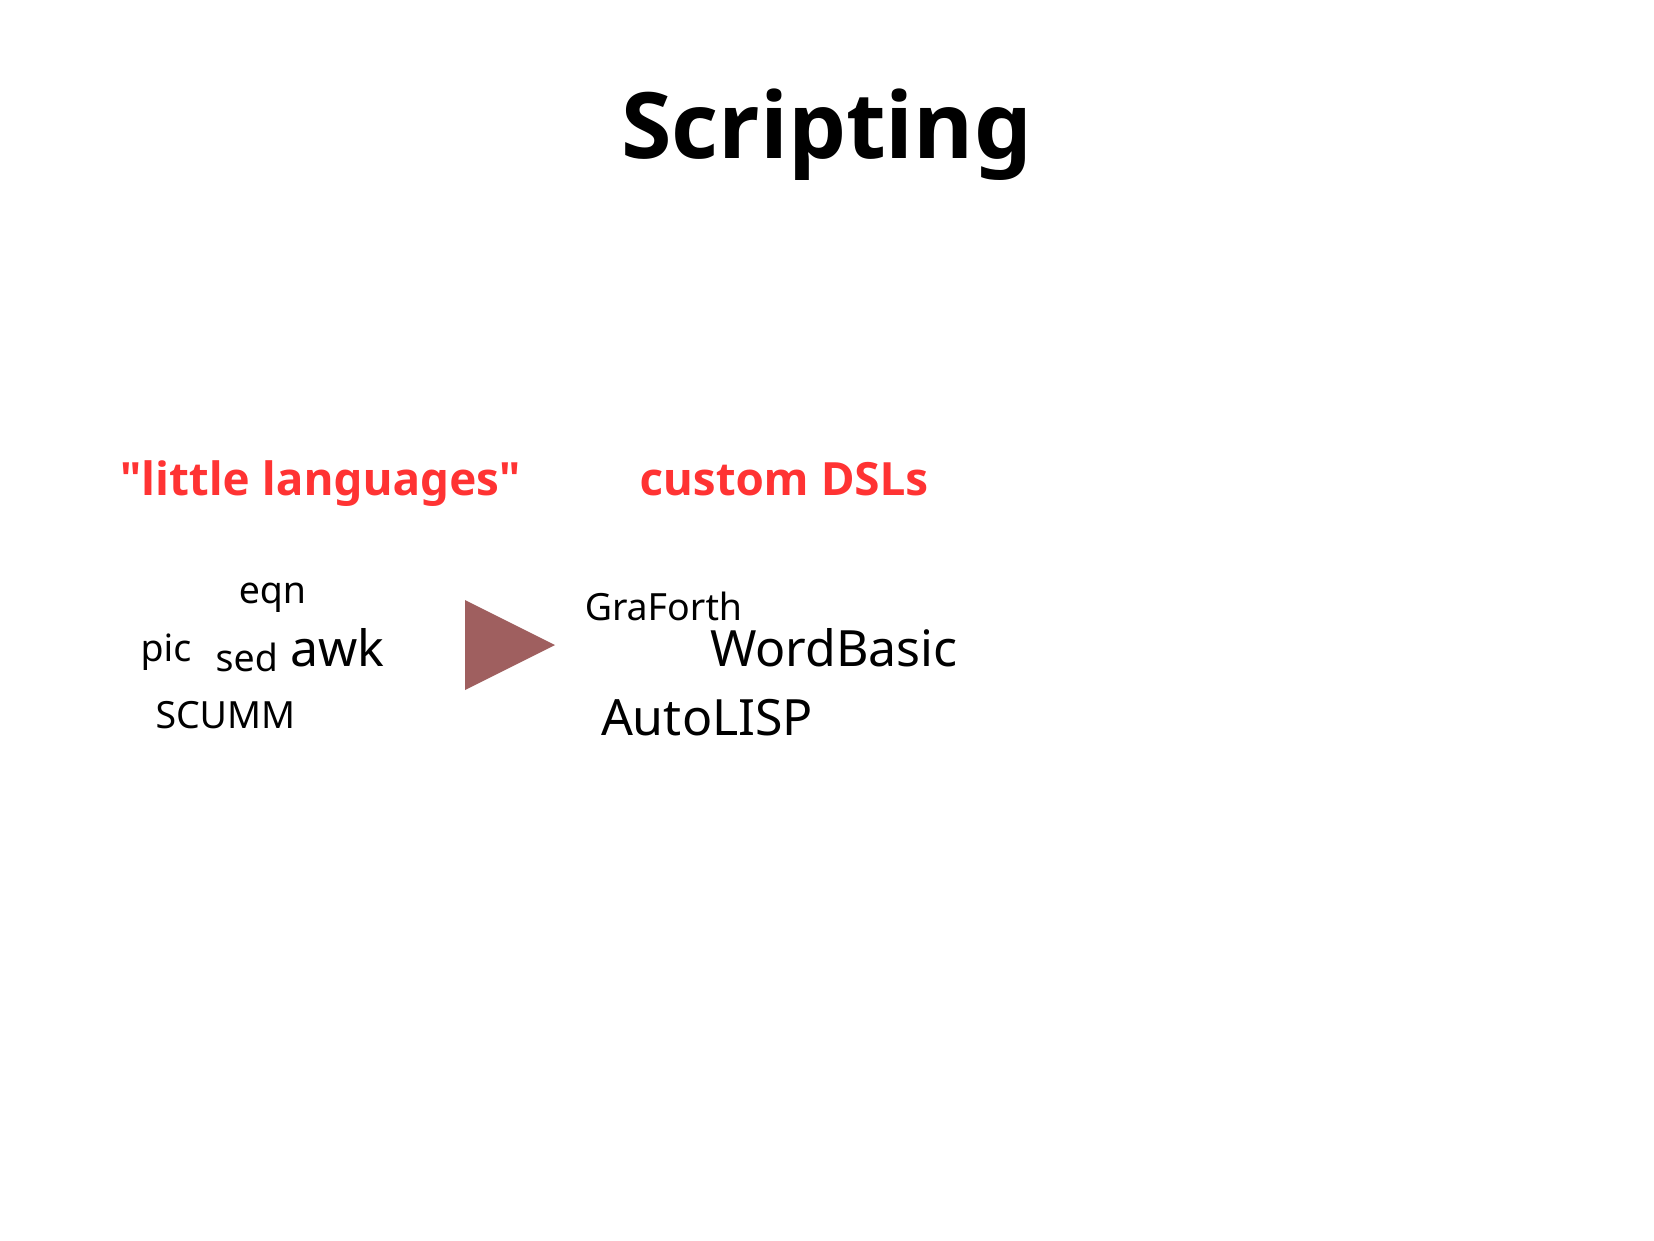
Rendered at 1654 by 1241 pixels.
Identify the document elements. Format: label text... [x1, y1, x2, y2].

text_box [465, 600, 556, 691]
text_box pic [125, 614, 205, 681]
text_box "little languages" [105, 439, 473, 517]
text_box SCUMM [140, 681, 306, 748]
text_box custom DSLs [624, 439, 921, 517]
text_box WordBasic [695, 606, 964, 690]
text_box AutoLISP [586, 675, 817, 759]
text_box sed [200, 624, 291, 691]
text_box awk [275, 605, 393, 690]
text_box GraForth [570, 573, 751, 640]
title Scripting [82, 19, 1571, 227]
text_box eqn [223, 555, 319, 622]
